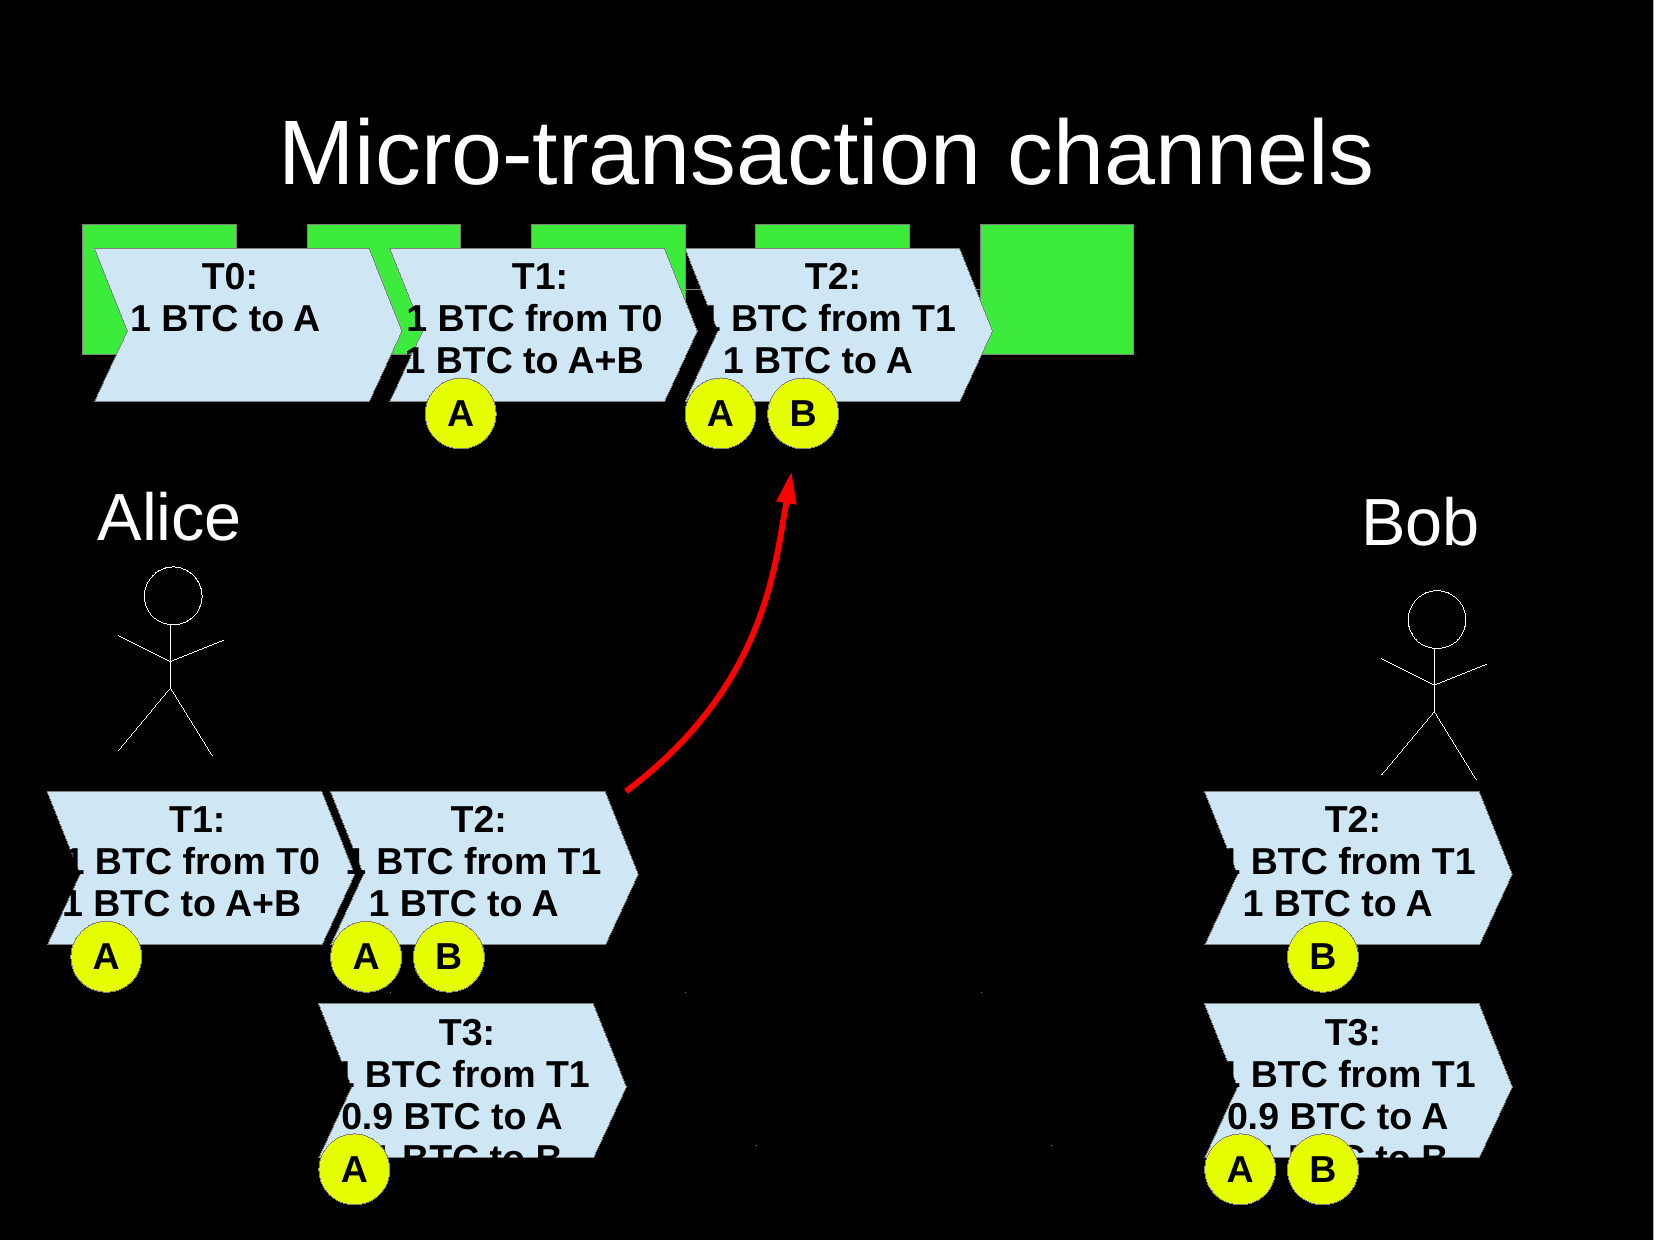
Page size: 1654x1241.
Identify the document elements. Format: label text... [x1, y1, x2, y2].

text_box T2: 1 BTC from T1 1 BTC to A [685, 248, 993, 402]
text_box [82, 224, 237, 355]
text_box Alice [82, 472, 308, 563]
text_box T3: 1 BTC from T1 0.9 BTC to A 0.1 BTC to B [1204, 1003, 1513, 1158]
text_box B [1287, 1133, 1359, 1205]
text_box A [685, 377, 756, 449]
text_box [755, 224, 910, 248]
text_box B [1287, 921, 1359, 993]
text_box [307, 224, 461, 355]
text_box A [425, 377, 497, 449]
text_box B [413, 921, 485, 993]
text_box T0: 1 BTC to A [94, 248, 402, 402]
text_box A [330, 921, 402, 993]
text_box [980, 224, 1134, 355]
text_box T3: 1 BTC from T1 0.9 BTC to A 0.1 BTC to B [318, 1003, 627, 1158]
text_box T1: 1 BTC from T0 1 BTC to A+B [47, 791, 355, 945]
text_box A [70, 921, 142, 993]
text_box B [767, 377, 839, 449]
text_box T2: 1 BTC from T1 1 BTC to A [1204, 791, 1513, 945]
text_box [531, 224, 686, 299]
text_box T1: 1 BTC from T0 1 BTC to A+B [389, 248, 698, 402]
text_box A [318, 1133, 390, 1205]
text_box Bob [1346, 477, 1571, 568]
text_box A [1204, 1133, 1276, 1205]
title Micro-transaction channels [82, 49, 1571, 257]
text_box T2: 1 BTC from T1 1 BTC to A [330, 791, 639, 945]
